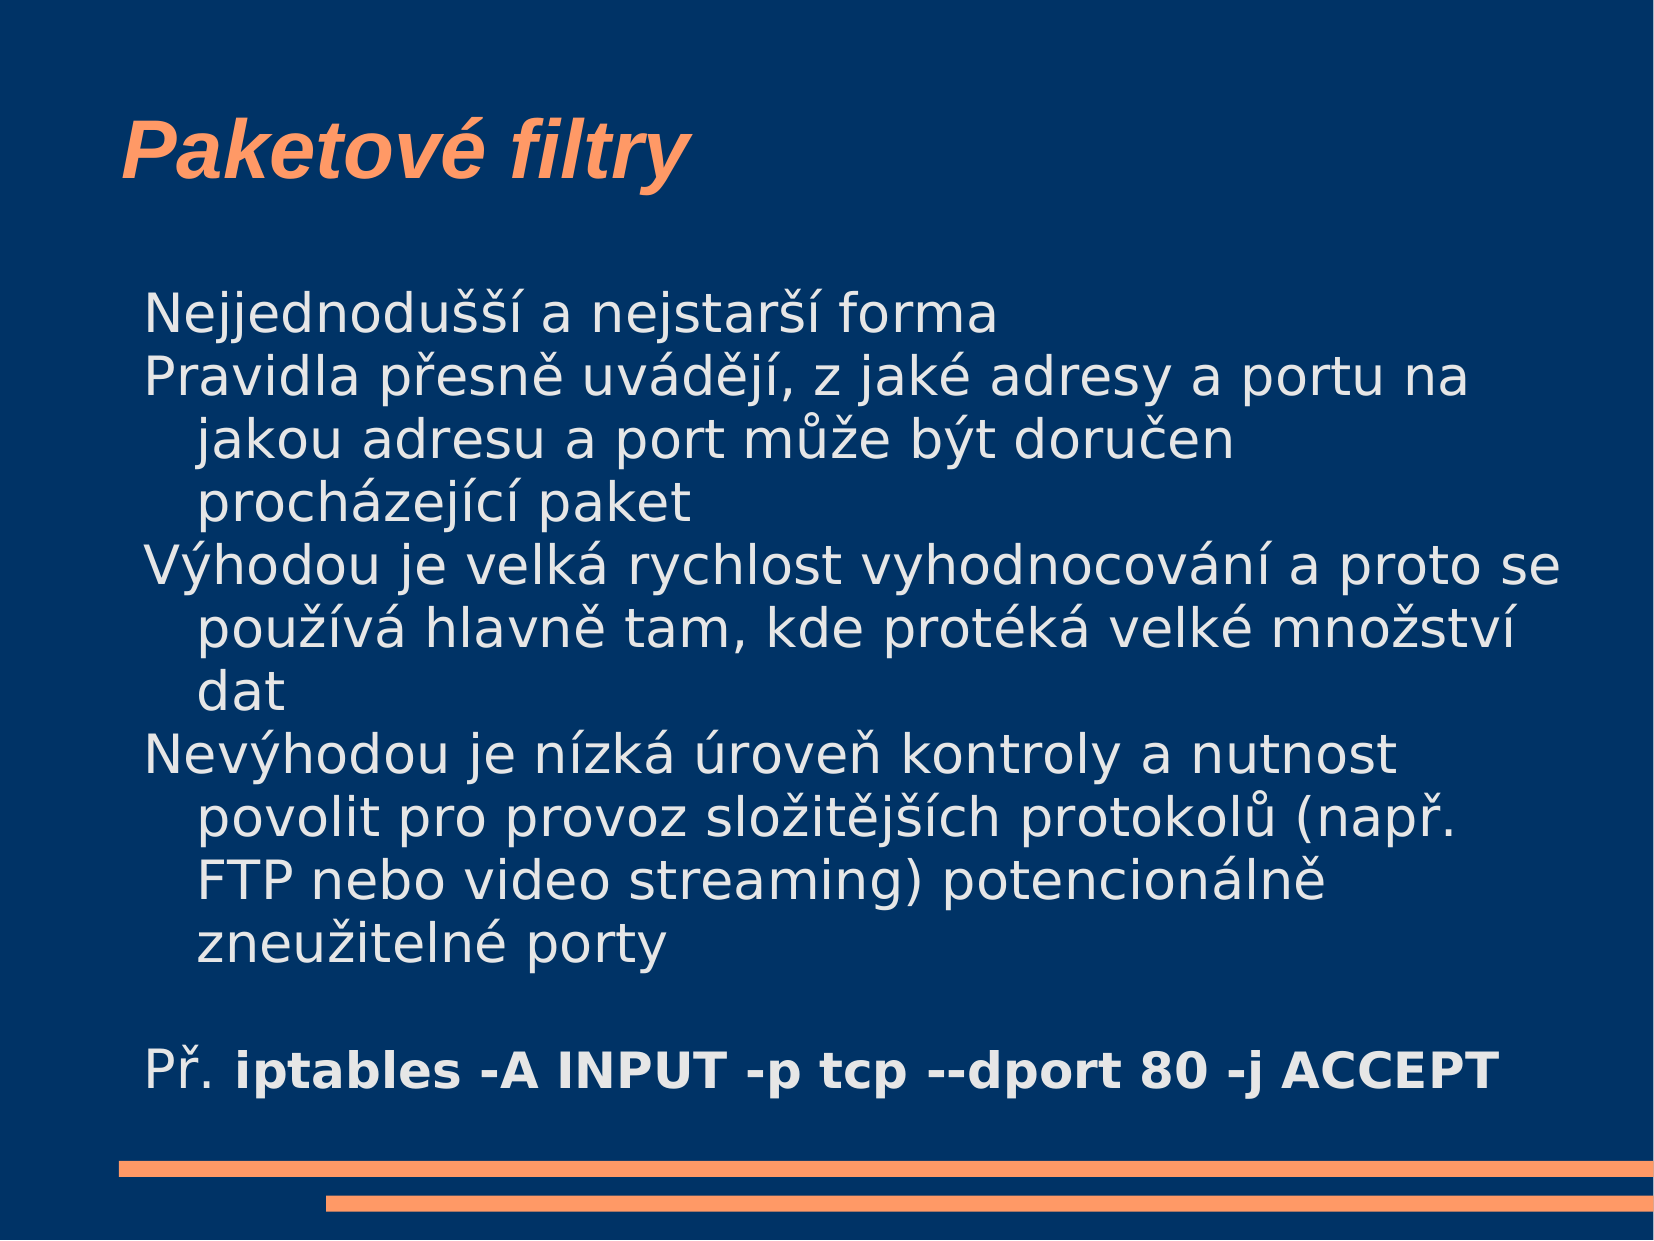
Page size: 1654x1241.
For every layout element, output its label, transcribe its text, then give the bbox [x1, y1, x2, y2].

list Nejjednodušší a nejstarší forma Pravidla přesně uvádějí, z jaké adresy a portu na jakou adresu a port může být doručen procházející paket Výhodou je velká rychlost vyhodnocování a proto se používá hlavně tam, kde protéká velké množství dat Nevýhodou je nízká úroveň kontroly a nutnost povolit pro provoz složitějších protokolů (např. FTP nebo video streaming) potencionálně zneužitelné porty Př. iptables -A INPUT -p tcp --dport 80 -j ACCEPT [125, 282, 1565, 1102]
title Paketové filtry [121, 46, 1534, 254]
